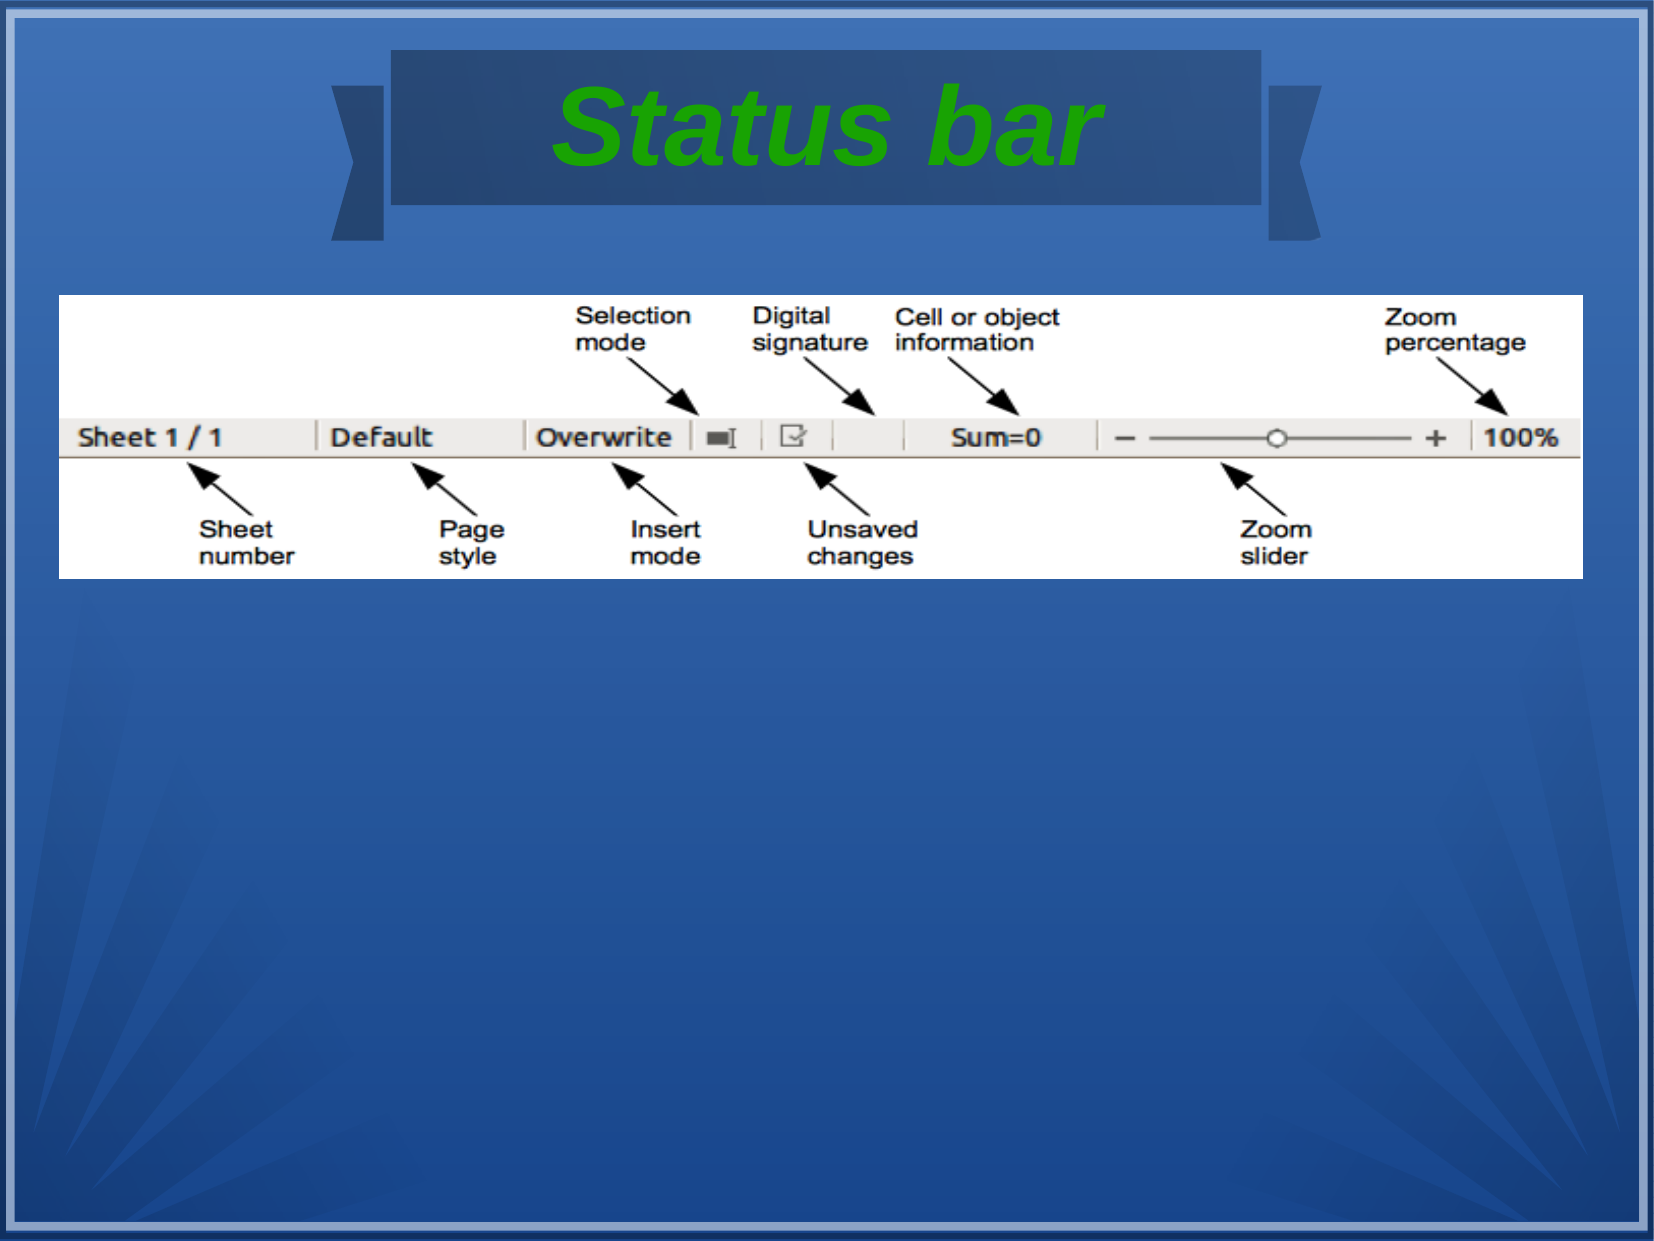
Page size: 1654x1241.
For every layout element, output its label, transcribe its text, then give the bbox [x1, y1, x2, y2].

title Status bar [389, 47, 1264, 205]
picture [59, 295, 1583, 579]
